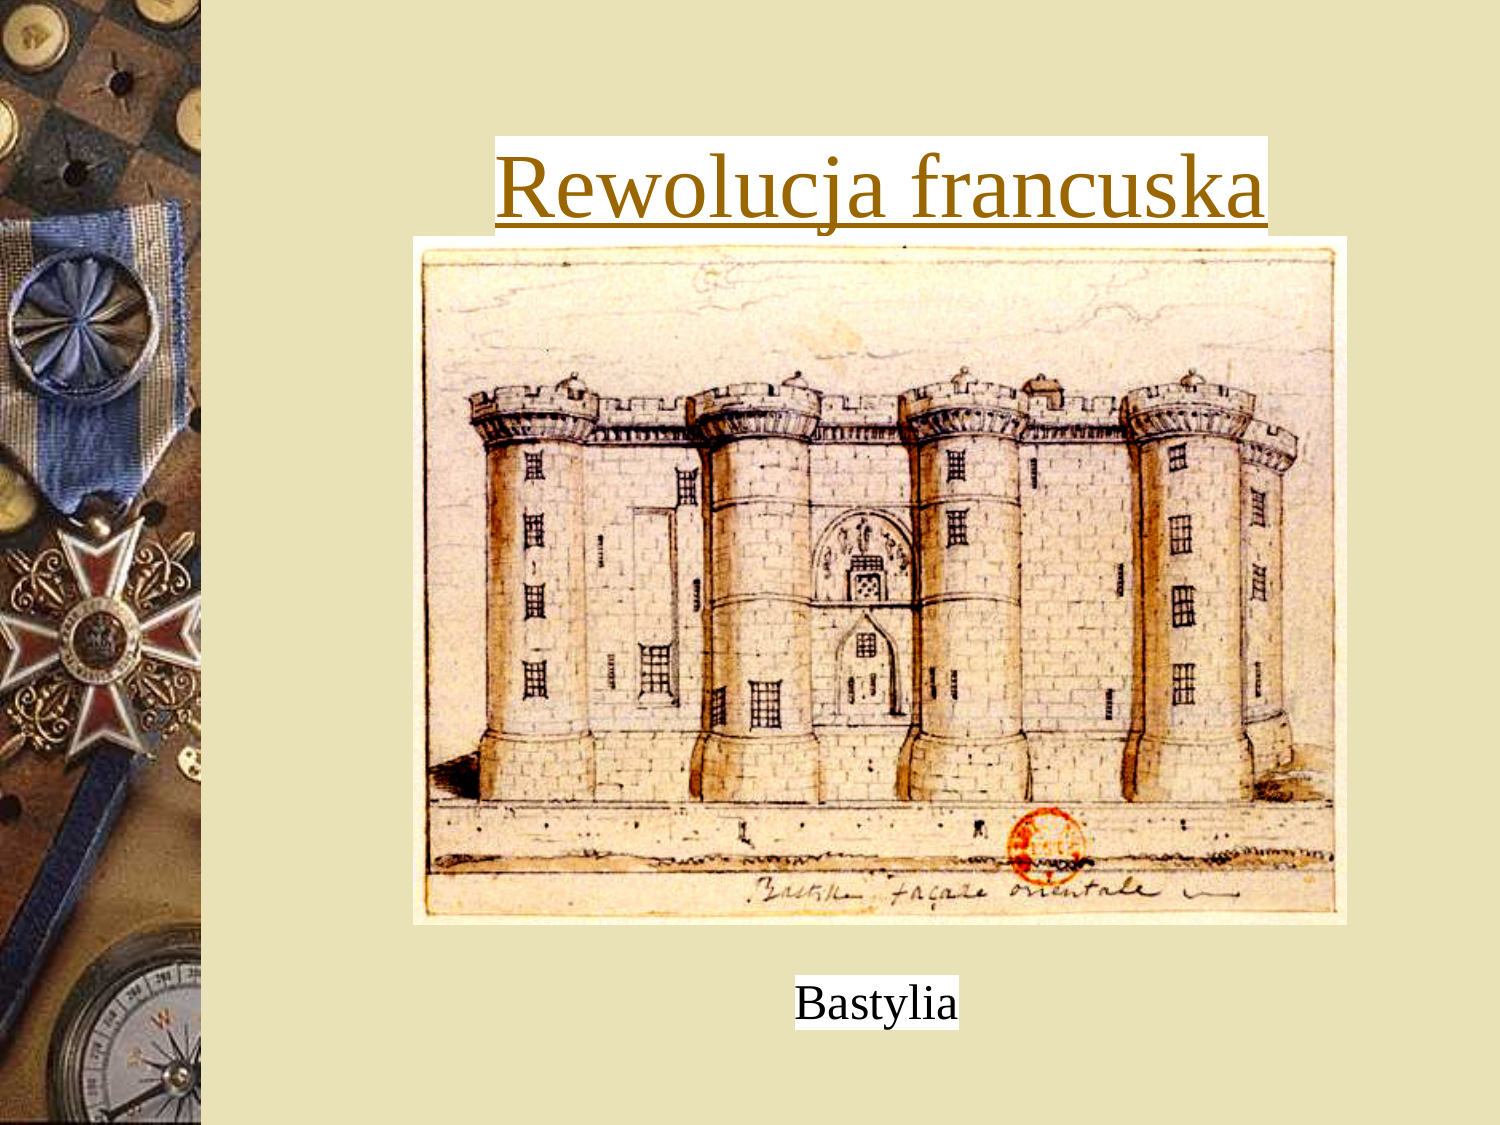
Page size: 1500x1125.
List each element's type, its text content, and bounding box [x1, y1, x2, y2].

title Rewolucja francuska [262, 87, 1500, 275]
list Bastylia [779, 968, 981, 1063]
picture [0, 0, 201, 1125]
picture [413, 236, 1347, 925]
